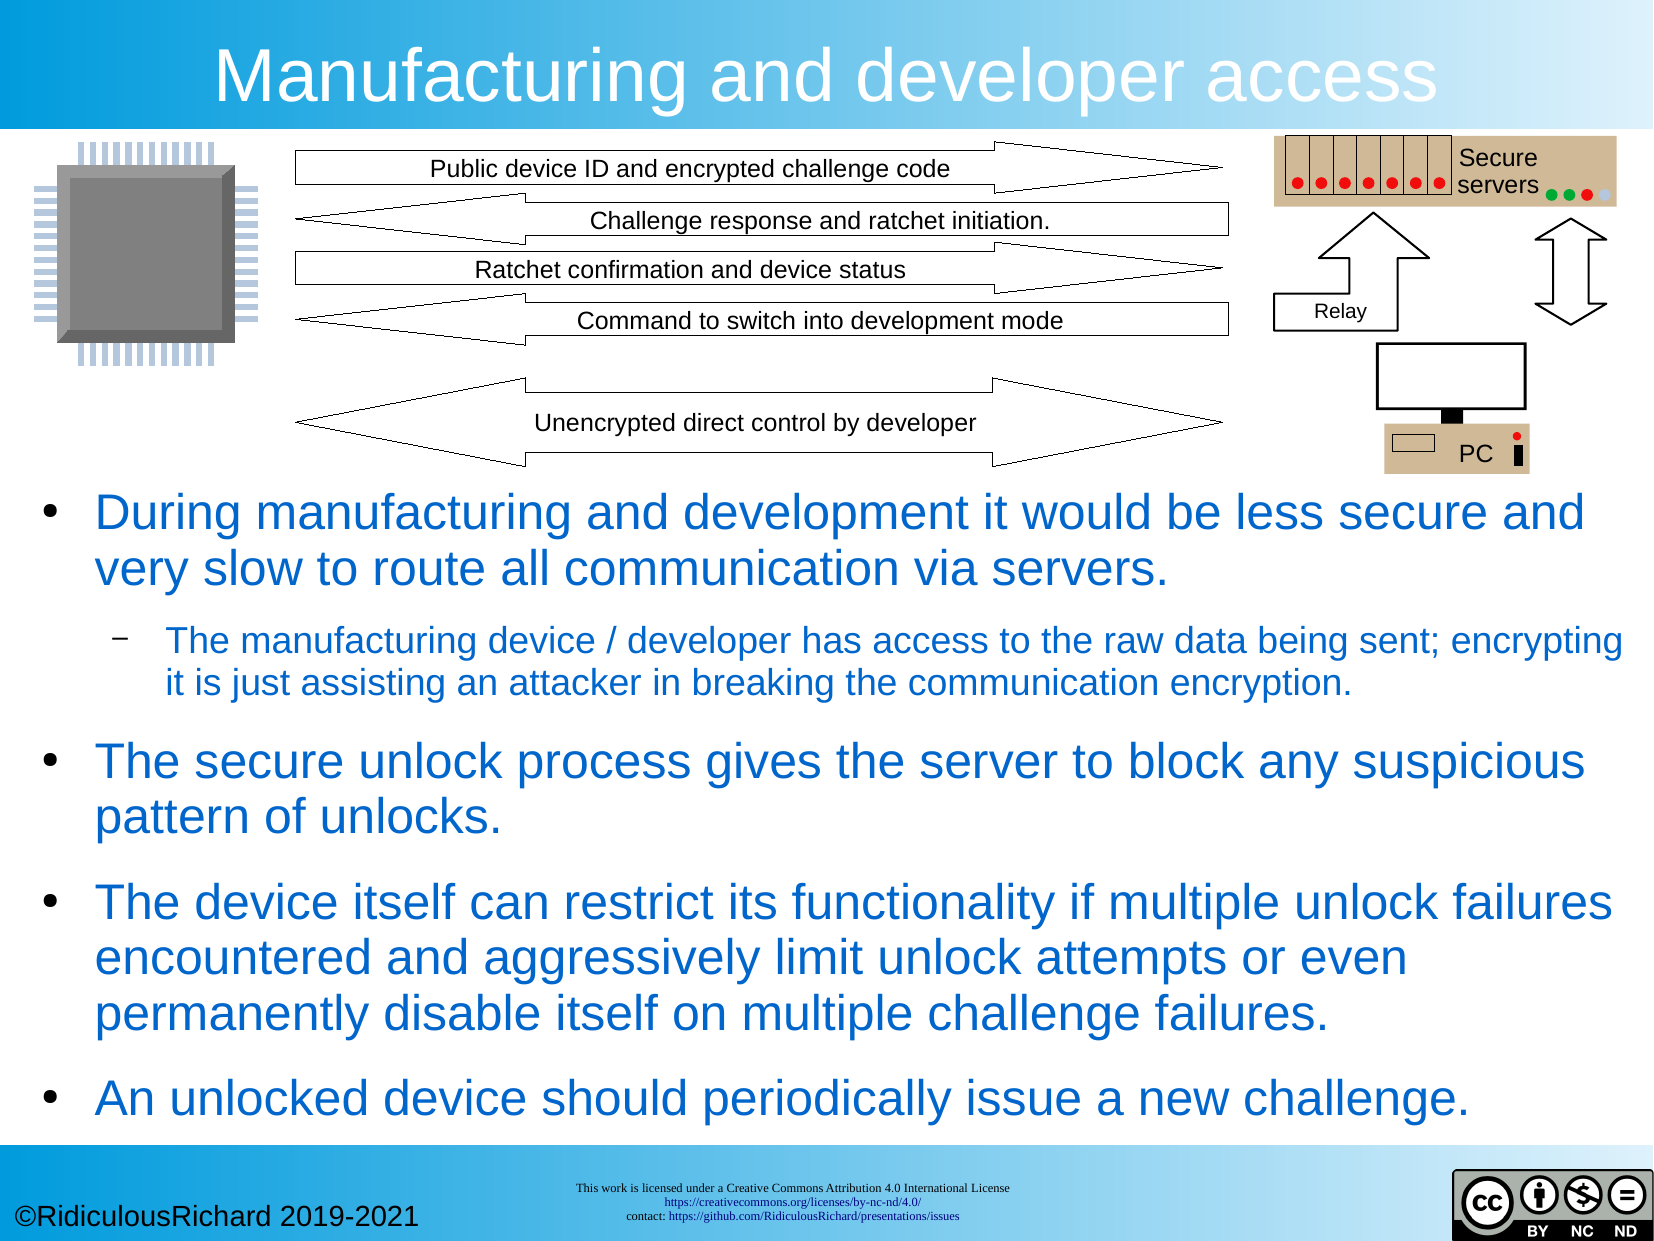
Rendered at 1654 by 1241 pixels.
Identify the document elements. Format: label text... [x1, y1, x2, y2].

text_box Unencrypted direct control by developer [425, 401, 1087, 445]
text_box [1310, 136, 1333, 194]
text_box [1393, 435, 1434, 451]
picture [1452, 1169, 1654, 1241]
text_box Relay [1287, 292, 1394, 331]
text_box Public device ID and encrypted challenge code [295, 147, 1087, 194]
text_box Command to switch into development mode [413, 299, 1229, 346]
text_box [1274, 135, 1439, 207]
text_box [1428, 136, 1439, 194]
text_box [1334, 136, 1356, 194]
text_box [1381, 136, 1403, 194]
text_box [1558, 135, 1617, 207]
text_box [1404, 136, 1427, 194]
text_box Challenge response and ratchet initiation. [413, 199, 1229, 245]
text_box PC [1435, 431, 1518, 479]
text_box [1286, 136, 1309, 194]
text_box Secure servers [1439, 135, 1558, 207]
text_box [1357, 136, 1380, 194]
picture [138, 1170, 142, 1241]
text_box [1375, 342, 1530, 474]
text_box Ratchet confirmation and device status [295, 248, 1087, 294]
text_box [57, 165, 235, 343]
title Manufacturing and developer access [23, 0, 1630, 160]
list During manufacturing and development it would be less secure and very slow to route all communication via servers. The manufacturing device / developer has access to the raw data being sent; encrypting it is just assisting an attacker in breaking the communication encryption. The secure unlock process gives the server to block any suspicious pattern of unlocks. The device itself can restrict its functionality if multiple unlock failures encountered and aggressively limit unlock attempts or even permanently disable itself on multiple challenge failures. An unlocked device should periodically issue a new challenge. [23, 484, 1630, 1170]
